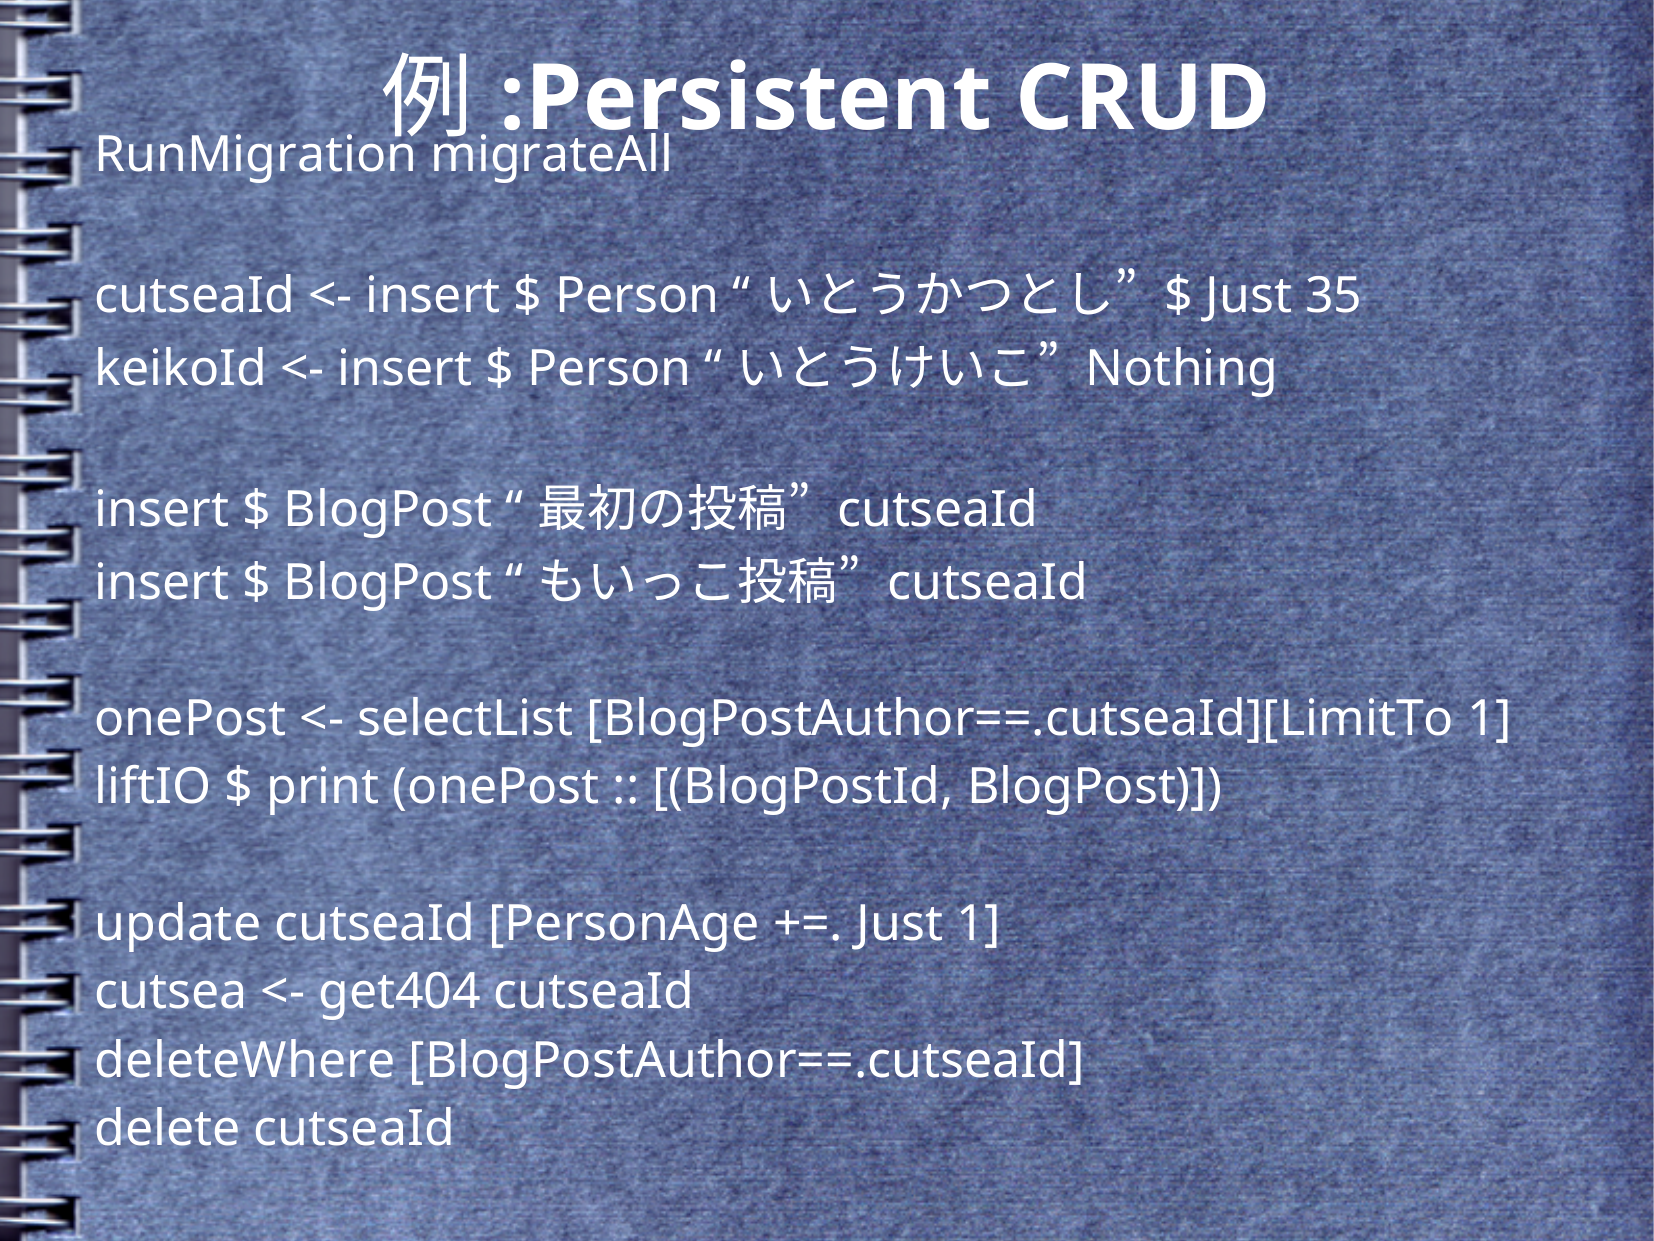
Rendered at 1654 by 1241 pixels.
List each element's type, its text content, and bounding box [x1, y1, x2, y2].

list RunMigration migrateAll cutseaId <- insert $ Person “いとうかつとし” $ Just 35 keikoId <- insert $ Person “いとうけいこ” Nothing insert $ BlogPost “最初の投稿” cutseaId insert $ BlogPost “もいっこ投稿” cutseaId onePost <- selectList [BlogPostAuthor==.cutseaId][LimitTo 1] liftIO $ print (onePost :: [(BlogPostId, BlogPost)]) update cutseaId [PersonAge +=. Just 1] cutsea <- get404 cutseaId deleteWhere [BlogPostAuthor==.cutseaId] delete cutseaId [23, 118, 1654, 1241]
picture [0, 0, 1654, 1241]
title 例:Persistent CRUD [82, 21, 1571, 118]
